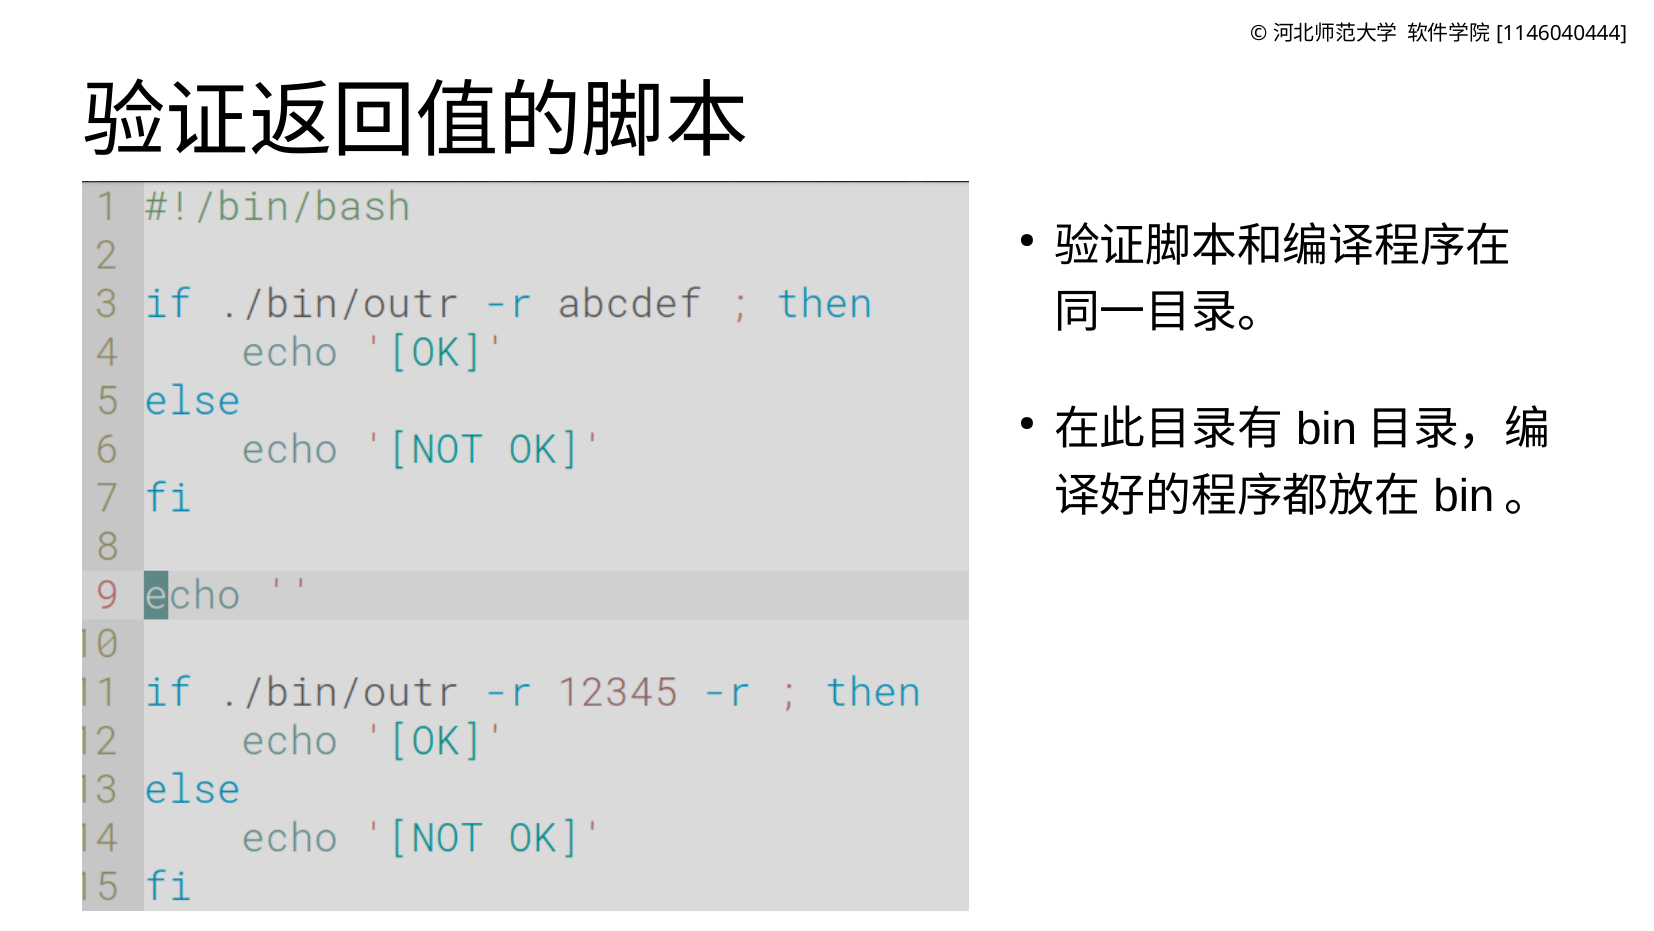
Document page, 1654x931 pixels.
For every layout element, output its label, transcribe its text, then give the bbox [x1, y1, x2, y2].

picture [82, 181, 969, 911]
title 验证返回值的脚本 [82, 37, 1571, 189]
text_box 验证脚本和编译程序在同一目录。 在此目录有bin目录，编译好的程序都放在bin。 [1003, 200, 1571, 610]
